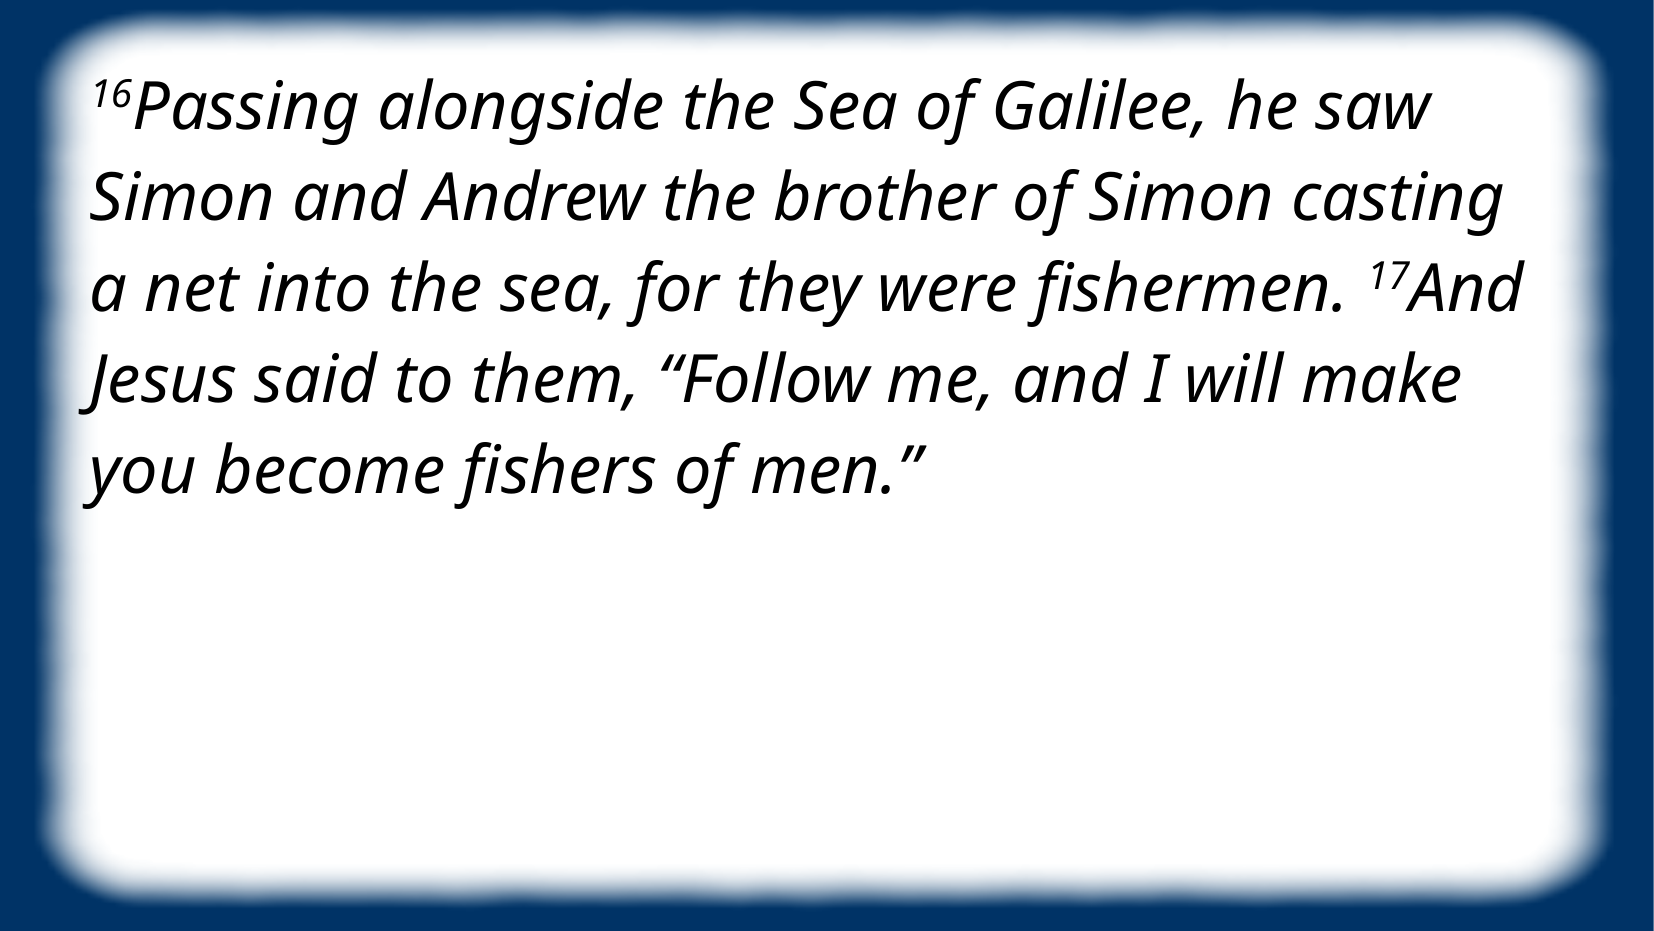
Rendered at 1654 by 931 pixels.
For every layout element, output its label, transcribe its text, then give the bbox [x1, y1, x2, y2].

picture [0, 0, 1654, 931]
text_box 16Passing alongside the Sea of Galilee, he saw Simon and Andrew the brother of Simon casting a net into the sea, for they were fishermen. 17And Jesus said to them, “Follow me, and I will make you become fishers of men.” [75, 51, 1561, 511]
